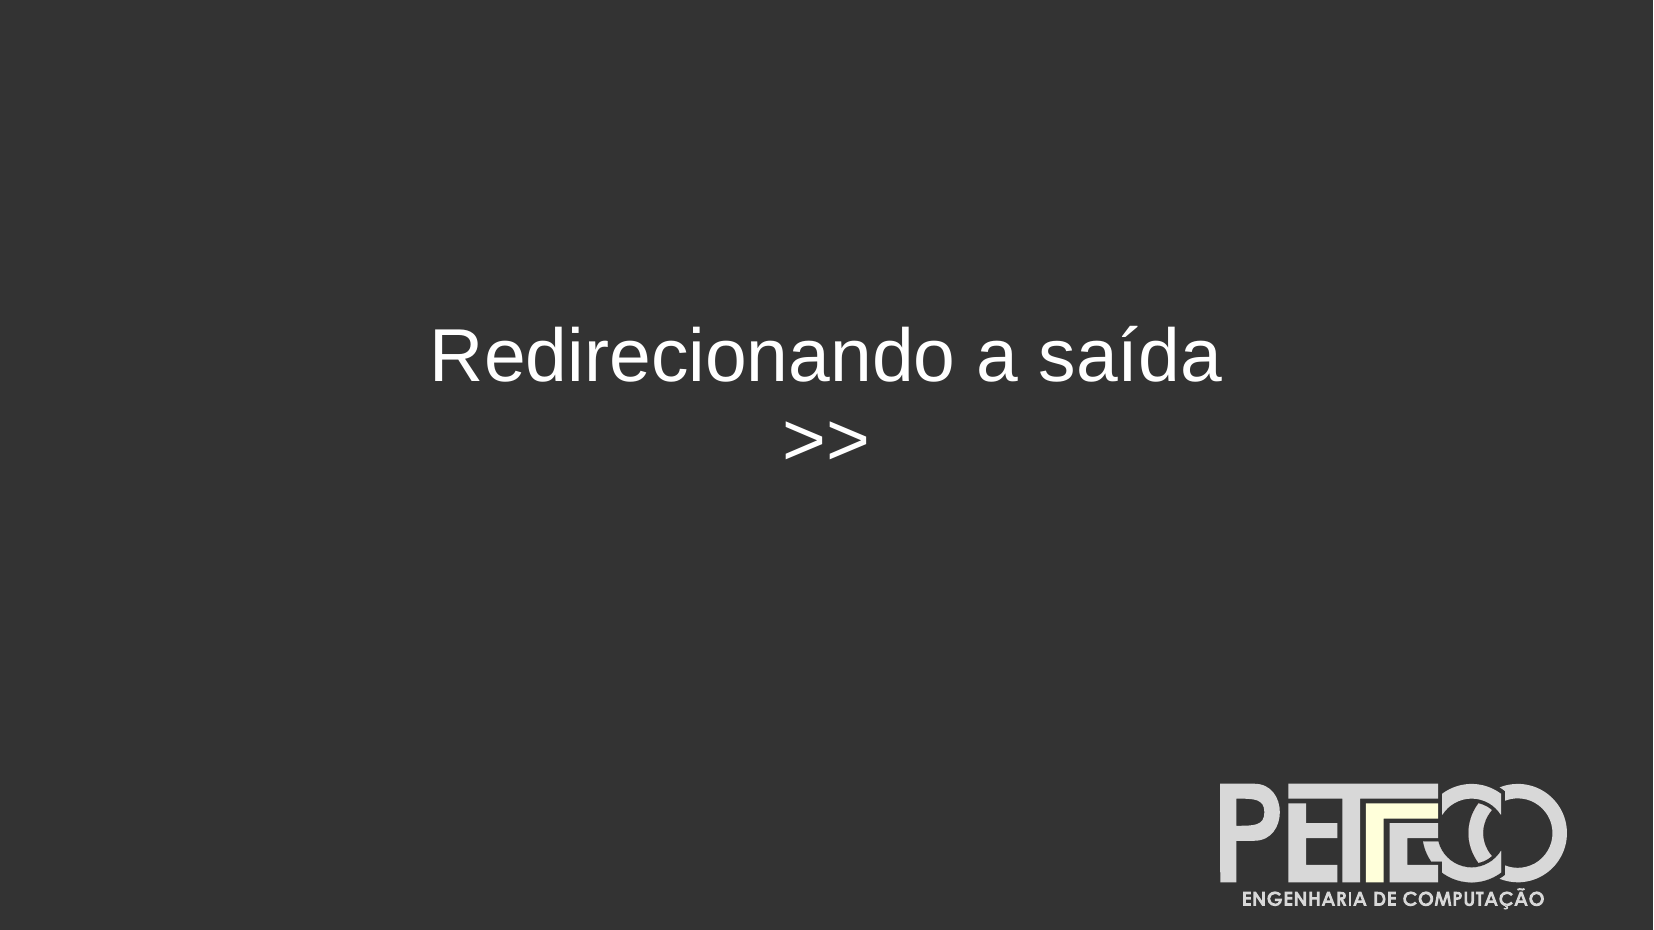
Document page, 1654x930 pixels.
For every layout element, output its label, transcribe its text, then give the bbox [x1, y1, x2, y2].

subtitle Redirecionando a saída >> [82, 37, 1571, 757]
